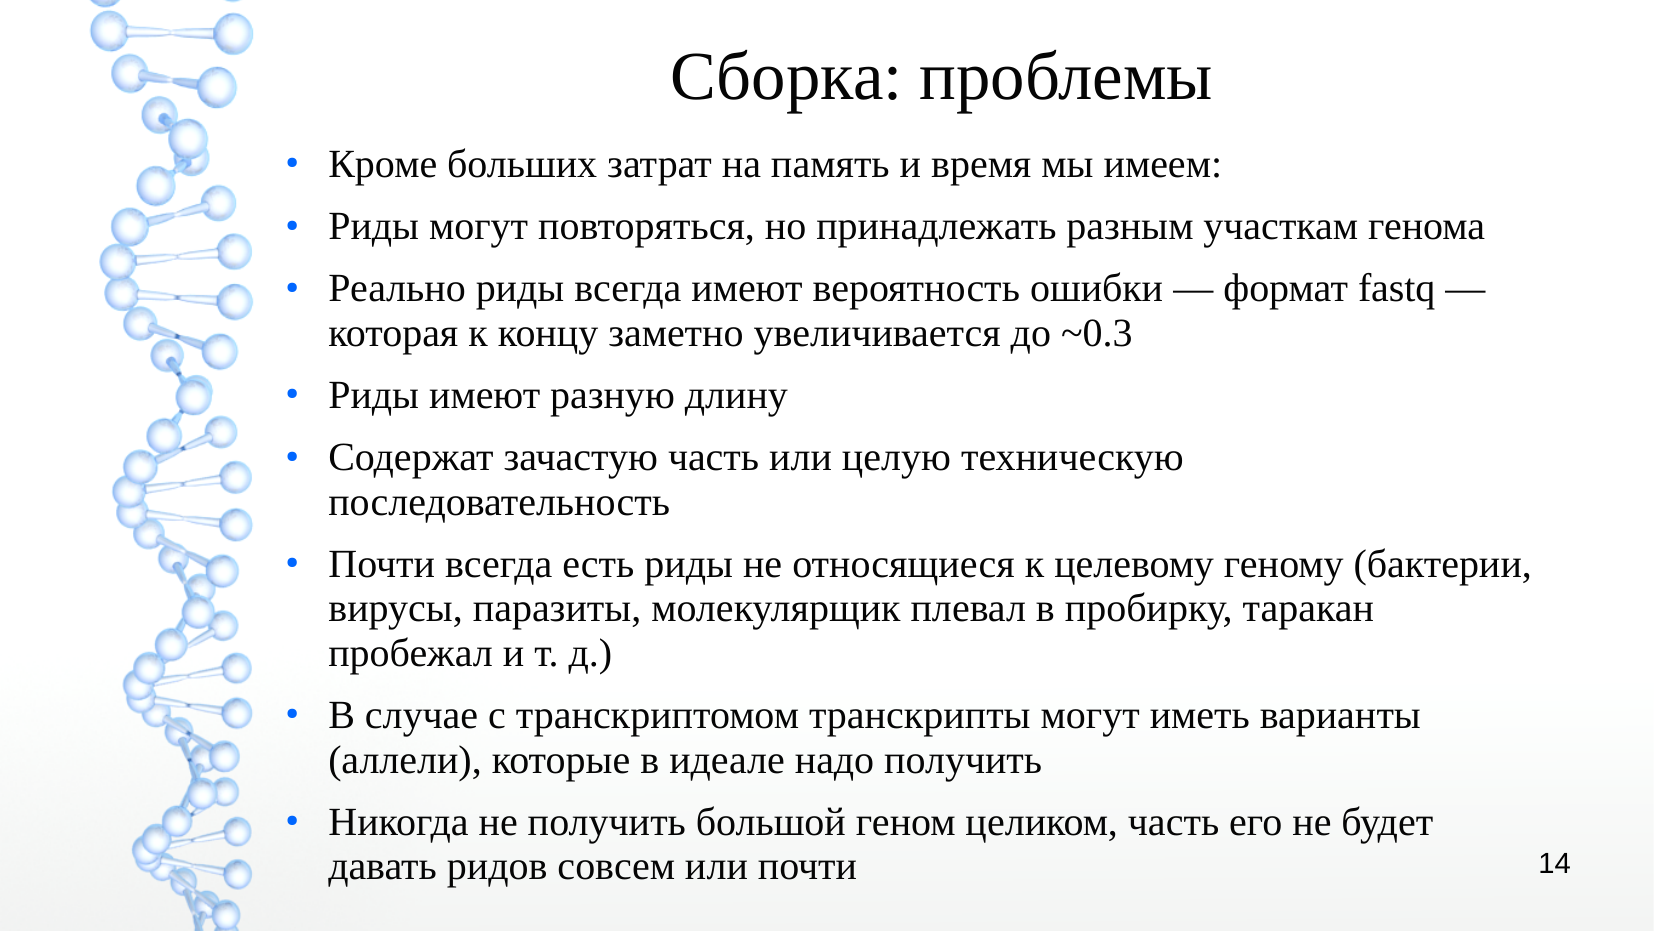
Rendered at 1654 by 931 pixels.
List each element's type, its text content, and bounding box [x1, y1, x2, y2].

picture [0, 0, 1654, 931]
title Сборка: проблемы [277, 0, 1607, 154]
list Кроме больших затрат на память и время мы имеем: Риды могут повторяться, но принадлежать разным участкам генома Реально риды всегда имеют вероятность ошибки — формат fastq — которая к концу заметно увеличивается до ~0.3 Риды имеют разную длину Содержат зачастую часть или целую техническую последовательность Почти всегда есть риды не относящиеся к целевому геному (бактерии, вирусы, паразиты, молекулярщик плевал в пробирку, таракан пробежал и т. д.) В случае с транскриптомом транскрипты могут иметь варианты (аллели), которые в идеале надо получить Никогда не получить большой геном целиком, часть его не будет давать ридов совсем или почти [271, 141, 1536, 898]
